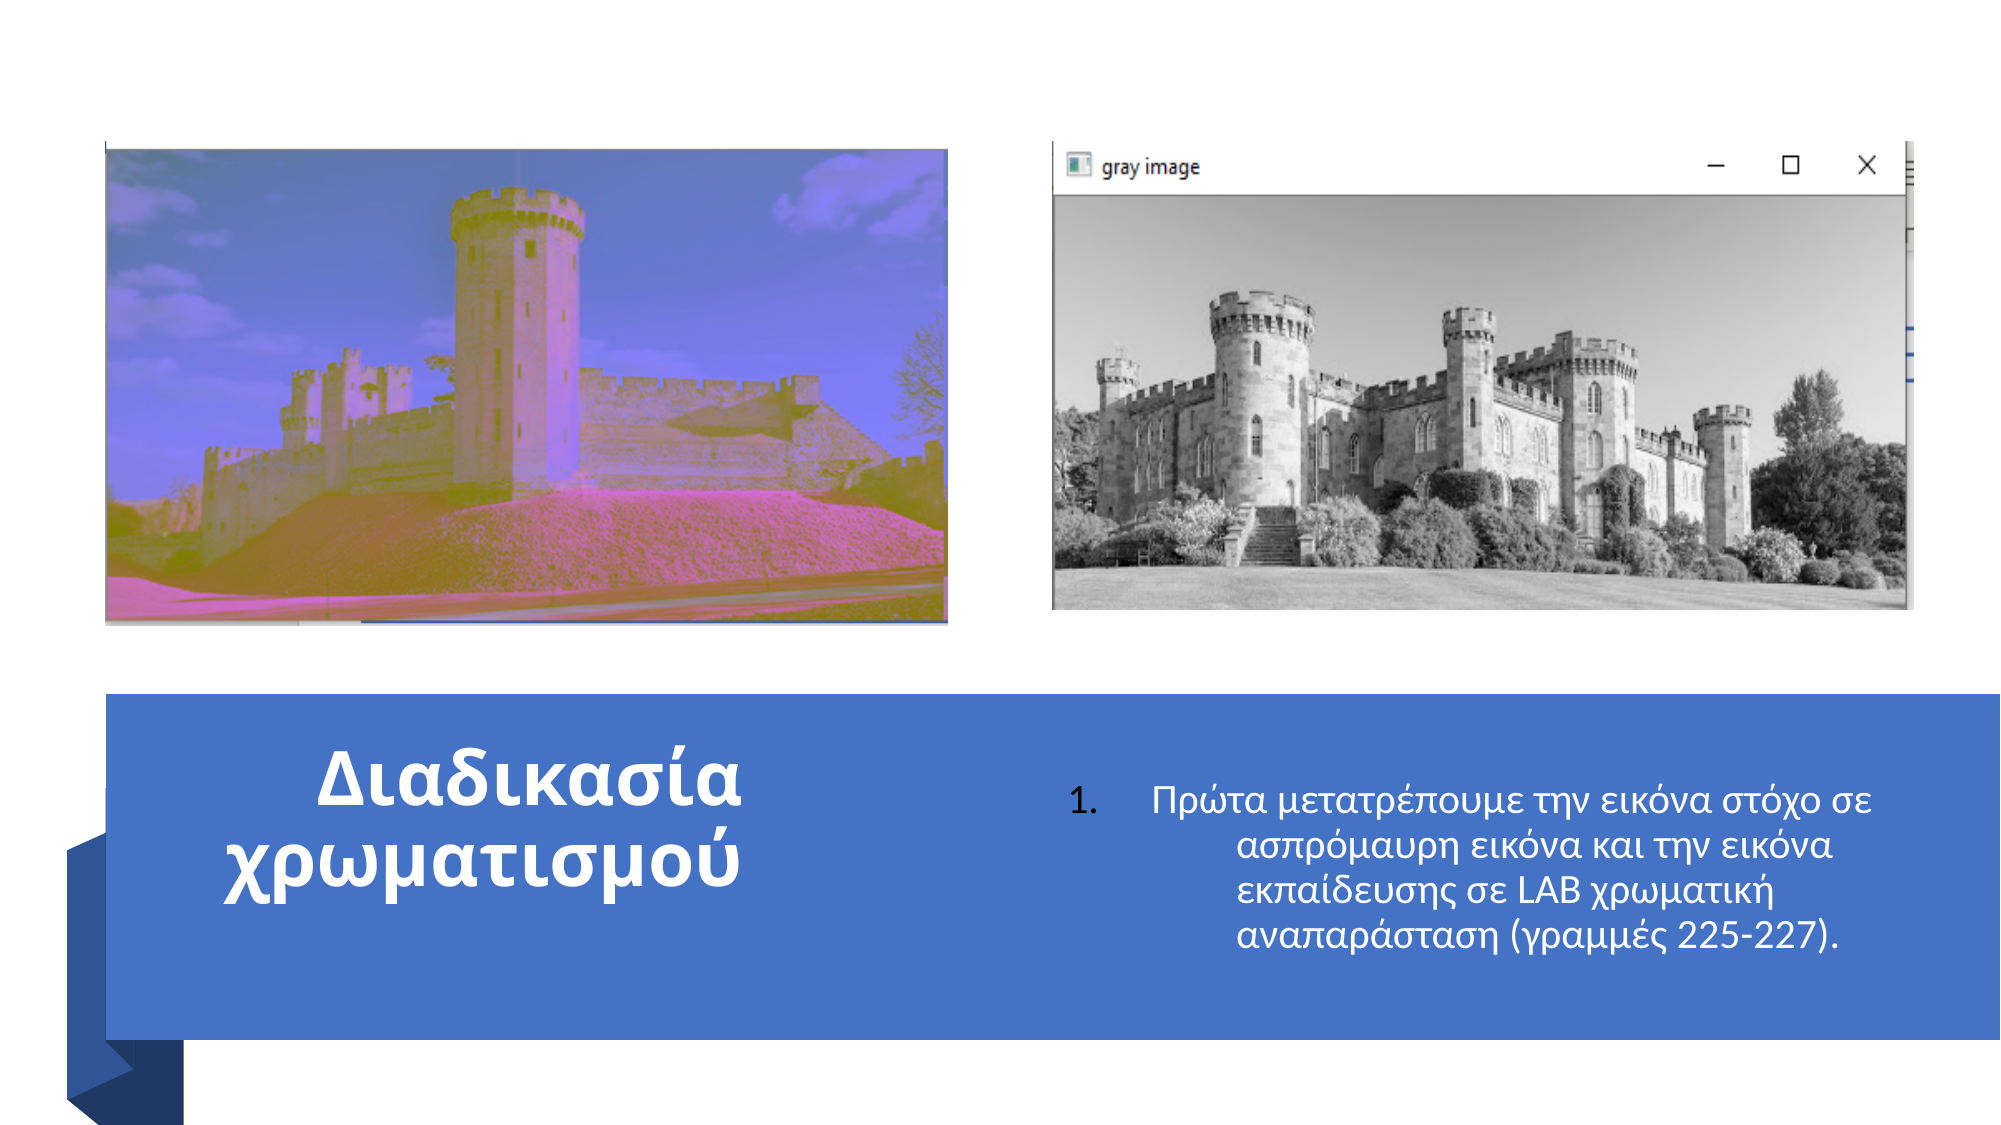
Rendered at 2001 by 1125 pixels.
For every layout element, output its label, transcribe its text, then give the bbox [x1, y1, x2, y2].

picture [1052, 141, 1914, 610]
list Πρώτα μετατρέπουμε την εικόνα στόχο σε ασπρόμαυρη εικόνα και την εικόνα εκπαίδευσης σε LAB χρωματική αναπαράσταση (γραμμές 225-227). [1052, 736, 1933, 998]
picture [105, 141, 948, 626]
text_box [0, 0, 2000, 1125]
title Διαδικασία χρωματισμού [210, 731, 948, 1003]
